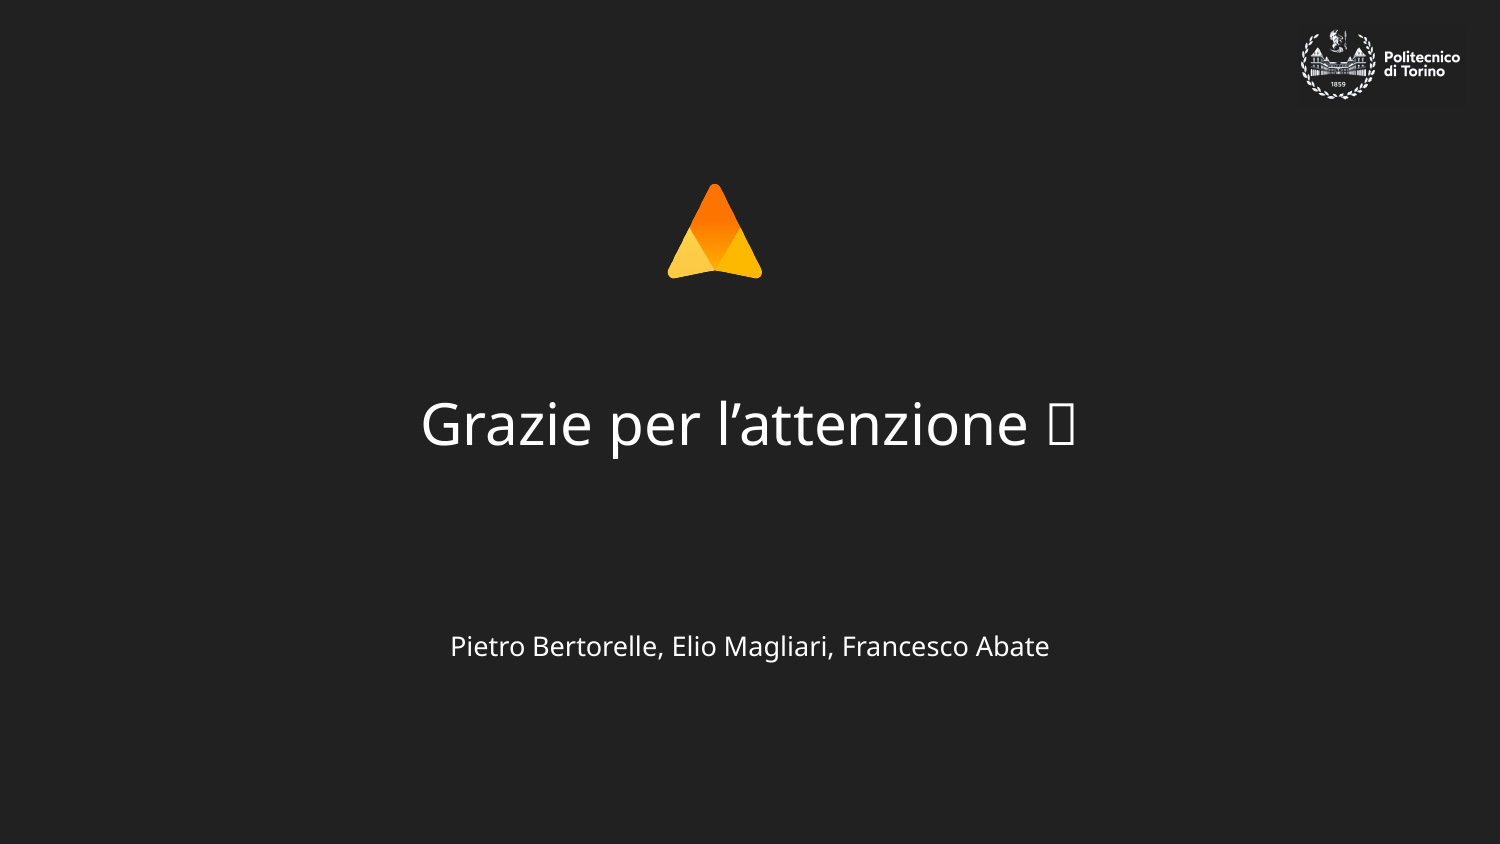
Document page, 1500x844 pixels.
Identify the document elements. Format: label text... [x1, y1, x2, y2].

picture [1297, 25, 1465, 106]
picture [665, 183, 762, 280]
title Grazie per l’attenzione 🙂 [86, 362, 1413, 482]
text_box Pietro Bertorelle, Elio Magliari, Francesco Abate [420, 613, 1080, 677]
